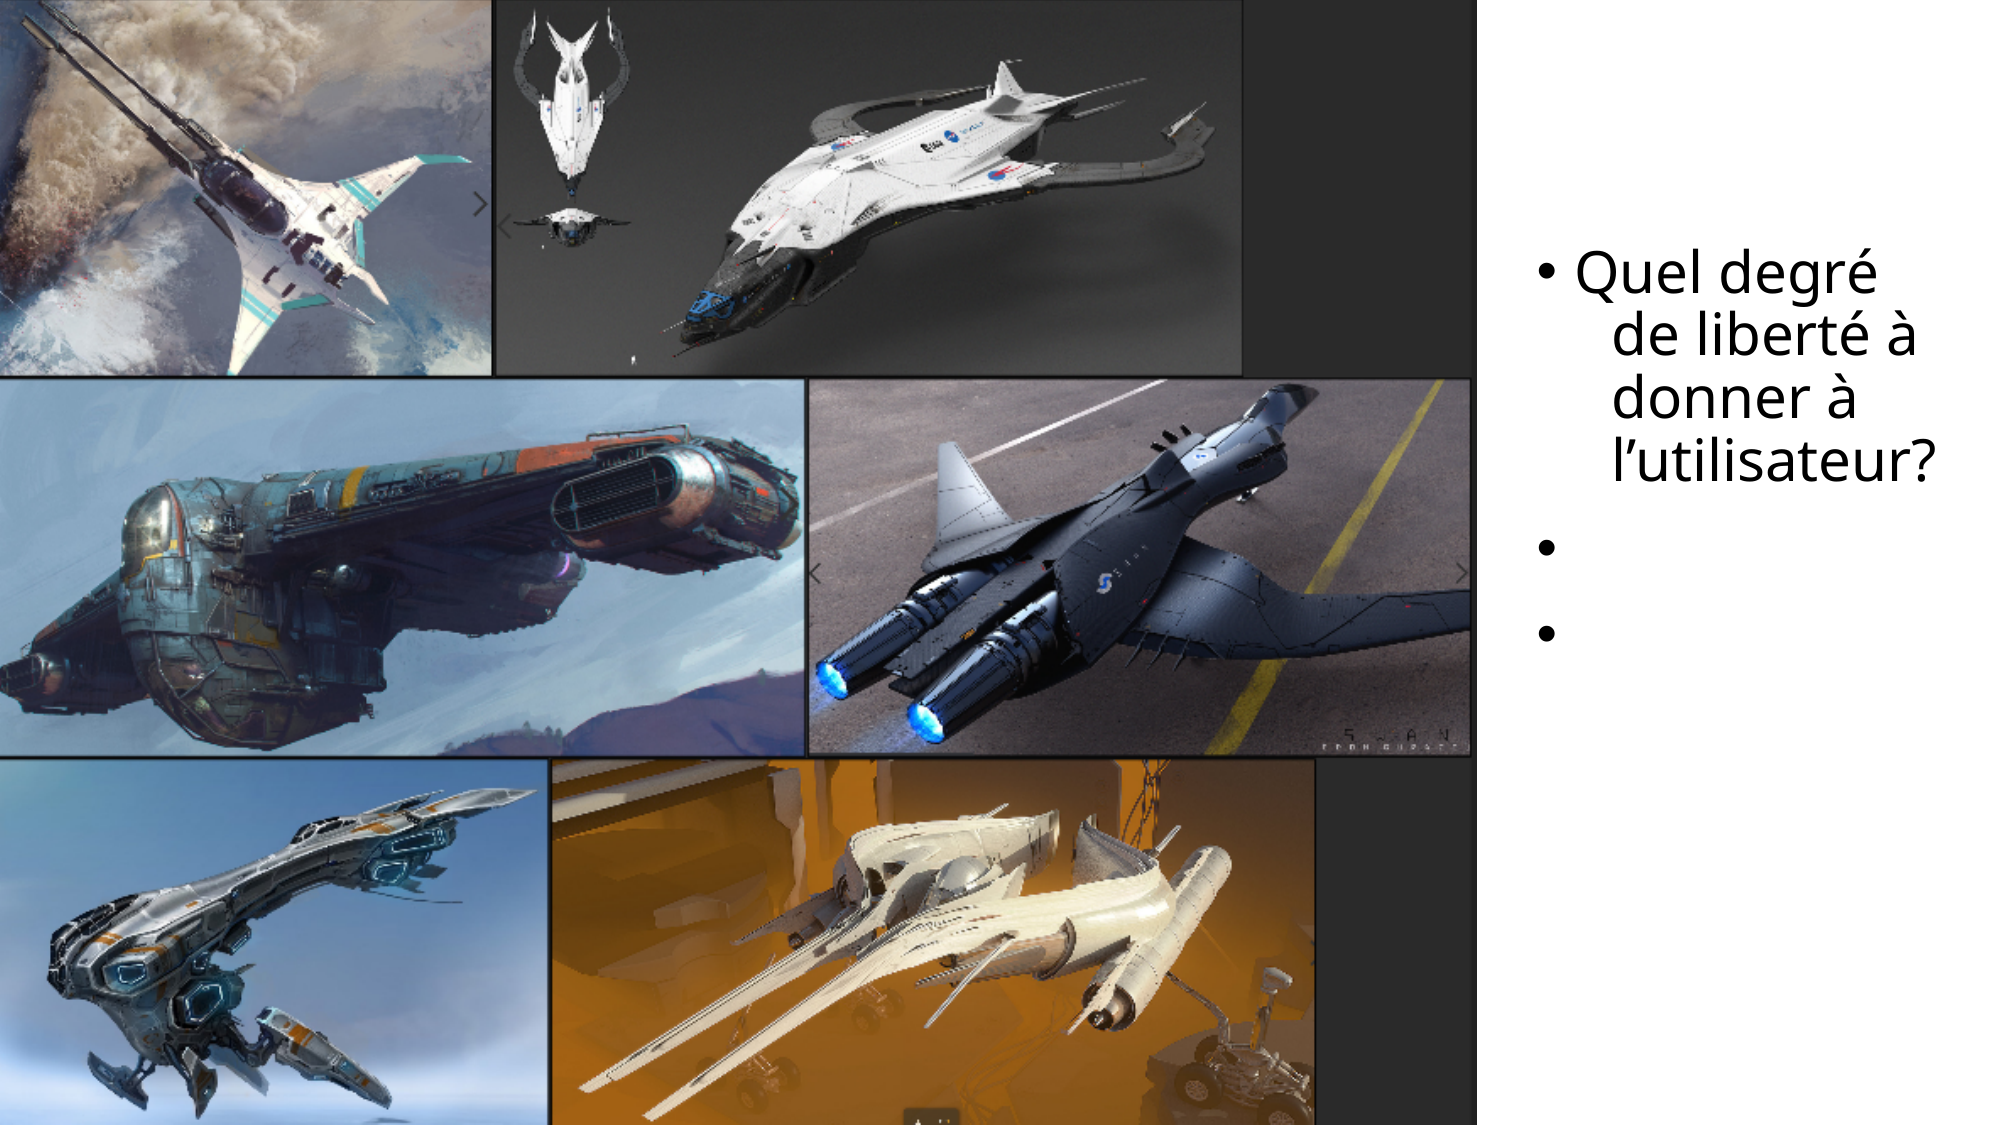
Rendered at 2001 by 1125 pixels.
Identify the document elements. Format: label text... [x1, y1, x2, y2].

list Quel degré de liberté à donner à l’utilisateur? [1521, 235, 1973, 913]
picture [0, 0, 1477, 1125]
